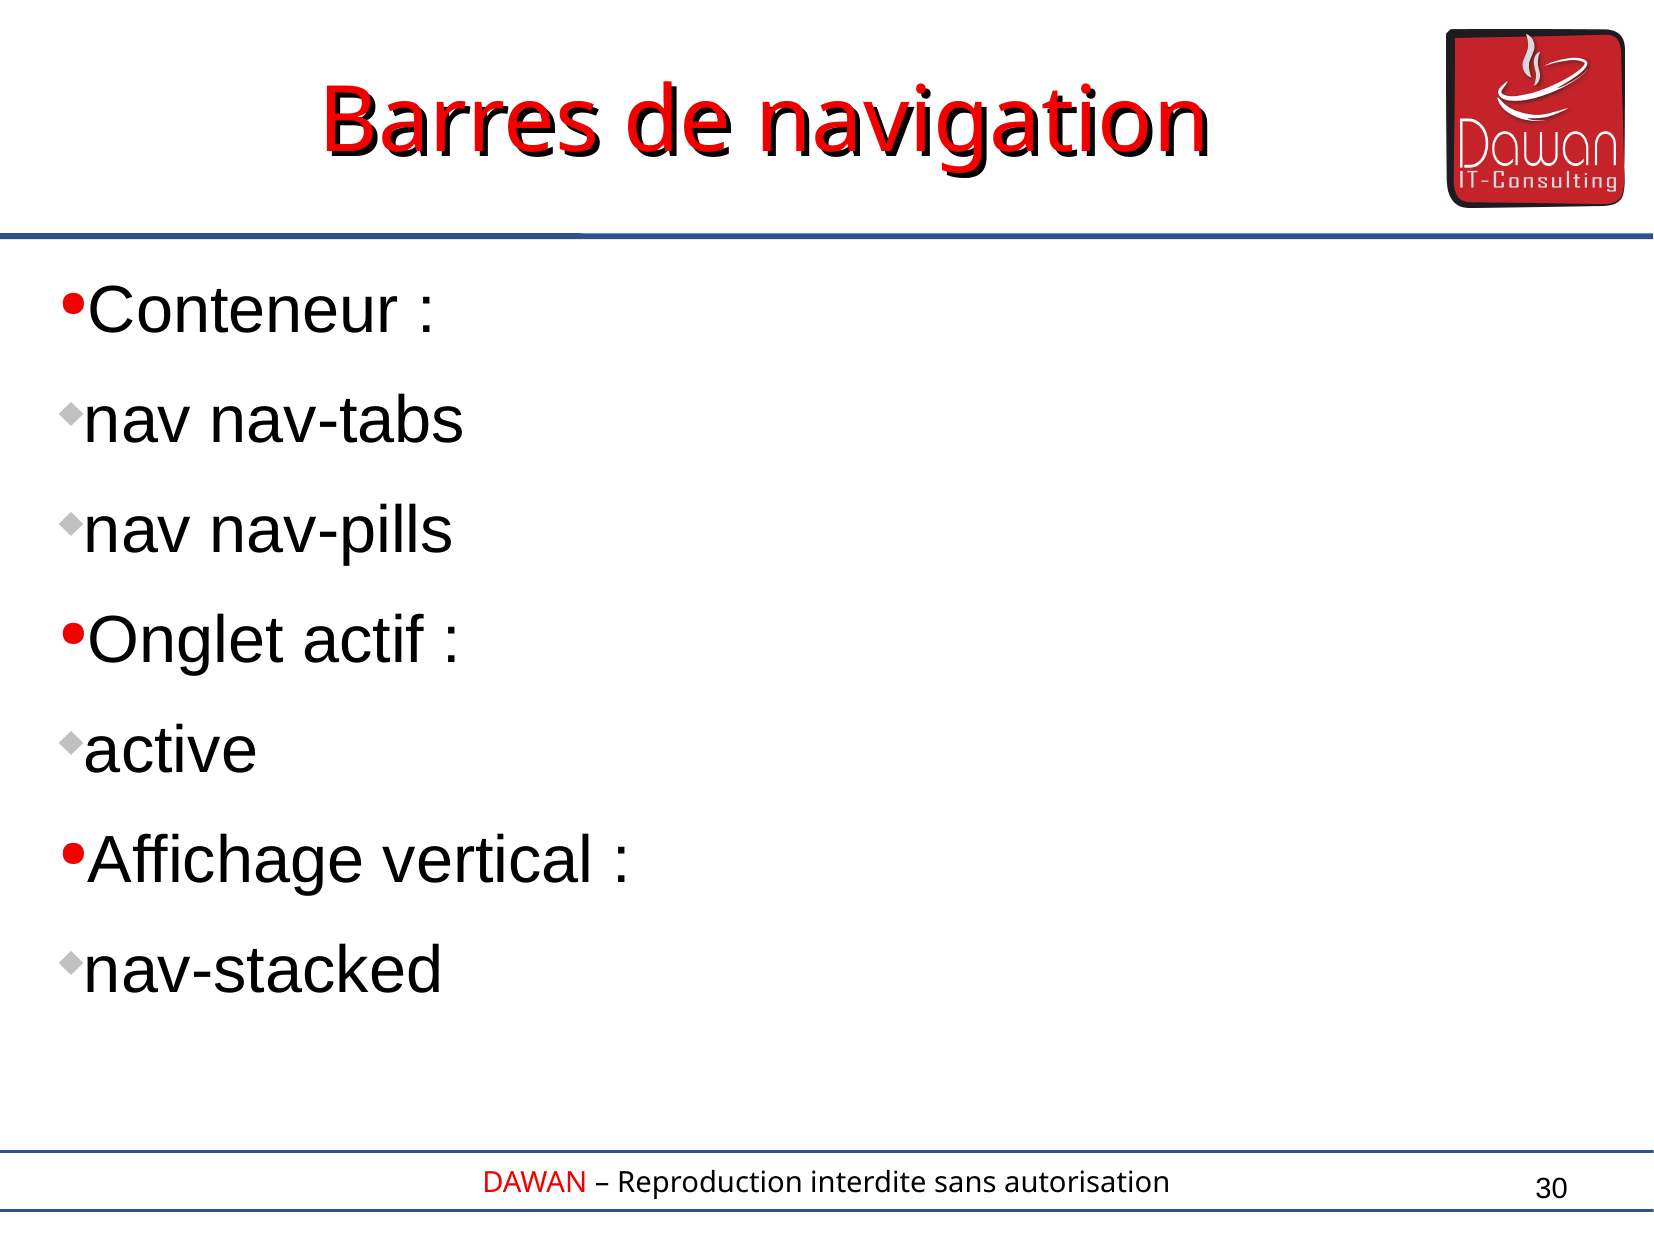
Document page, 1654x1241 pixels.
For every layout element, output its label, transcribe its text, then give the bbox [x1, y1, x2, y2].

text_box [1535, 1169, 1595, 1234]
list Conteneur : nav nav-tabs nav nav-pills Onglet actif : active Affichage vertical : nav-stacked [59, 265, 1595, 1094]
title Barres de navigation [59, 24, 1447, 206]
